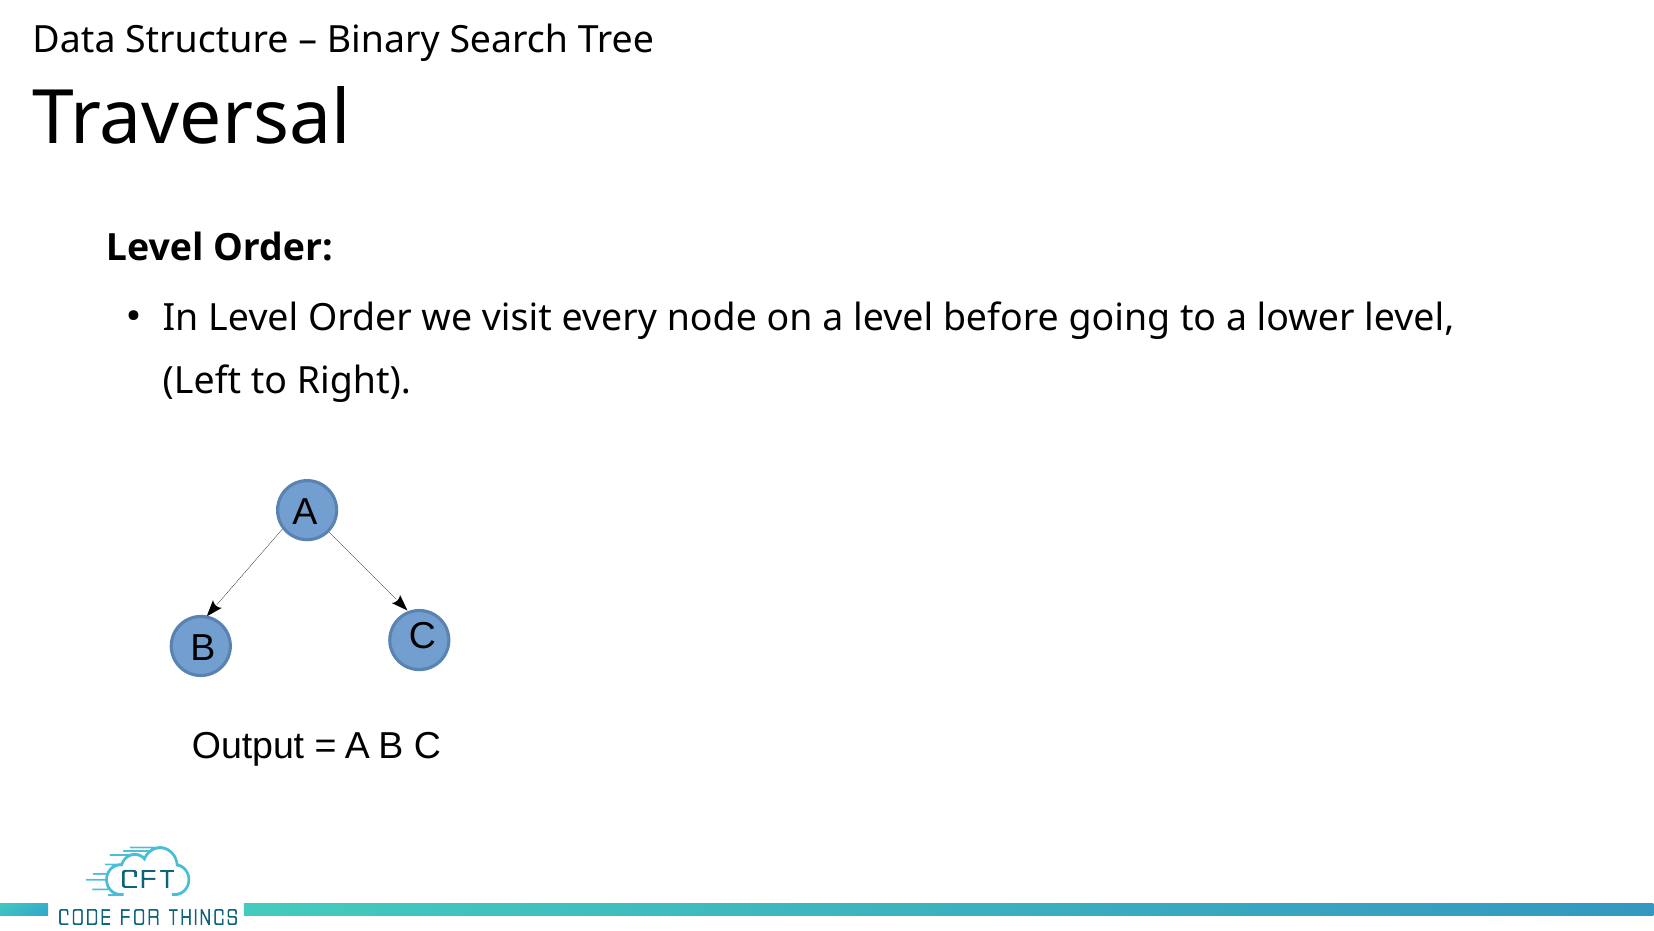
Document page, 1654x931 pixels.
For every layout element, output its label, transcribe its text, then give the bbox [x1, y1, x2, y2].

text_box A [277, 482, 333, 540]
text_box [402, 664, 437, 670]
text_box Level Order: [91, 212, 461, 271]
text_box C [394, 606, 449, 664]
text_box In Level Order we visit every node on a level before going to a lower level, (Left to Right). [112, 283, 1619, 402]
picture [59, 846, 237, 925]
text_box [389, 624, 394, 656]
text_box Output = A B C [177, 716, 467, 774]
text_box [171, 631, 175, 661]
text_box [333, 495, 337, 525]
title Data Structure – Binary Search Tree Traversal [32, 12, 1184, 166]
text_box B [175, 618, 231, 676]
